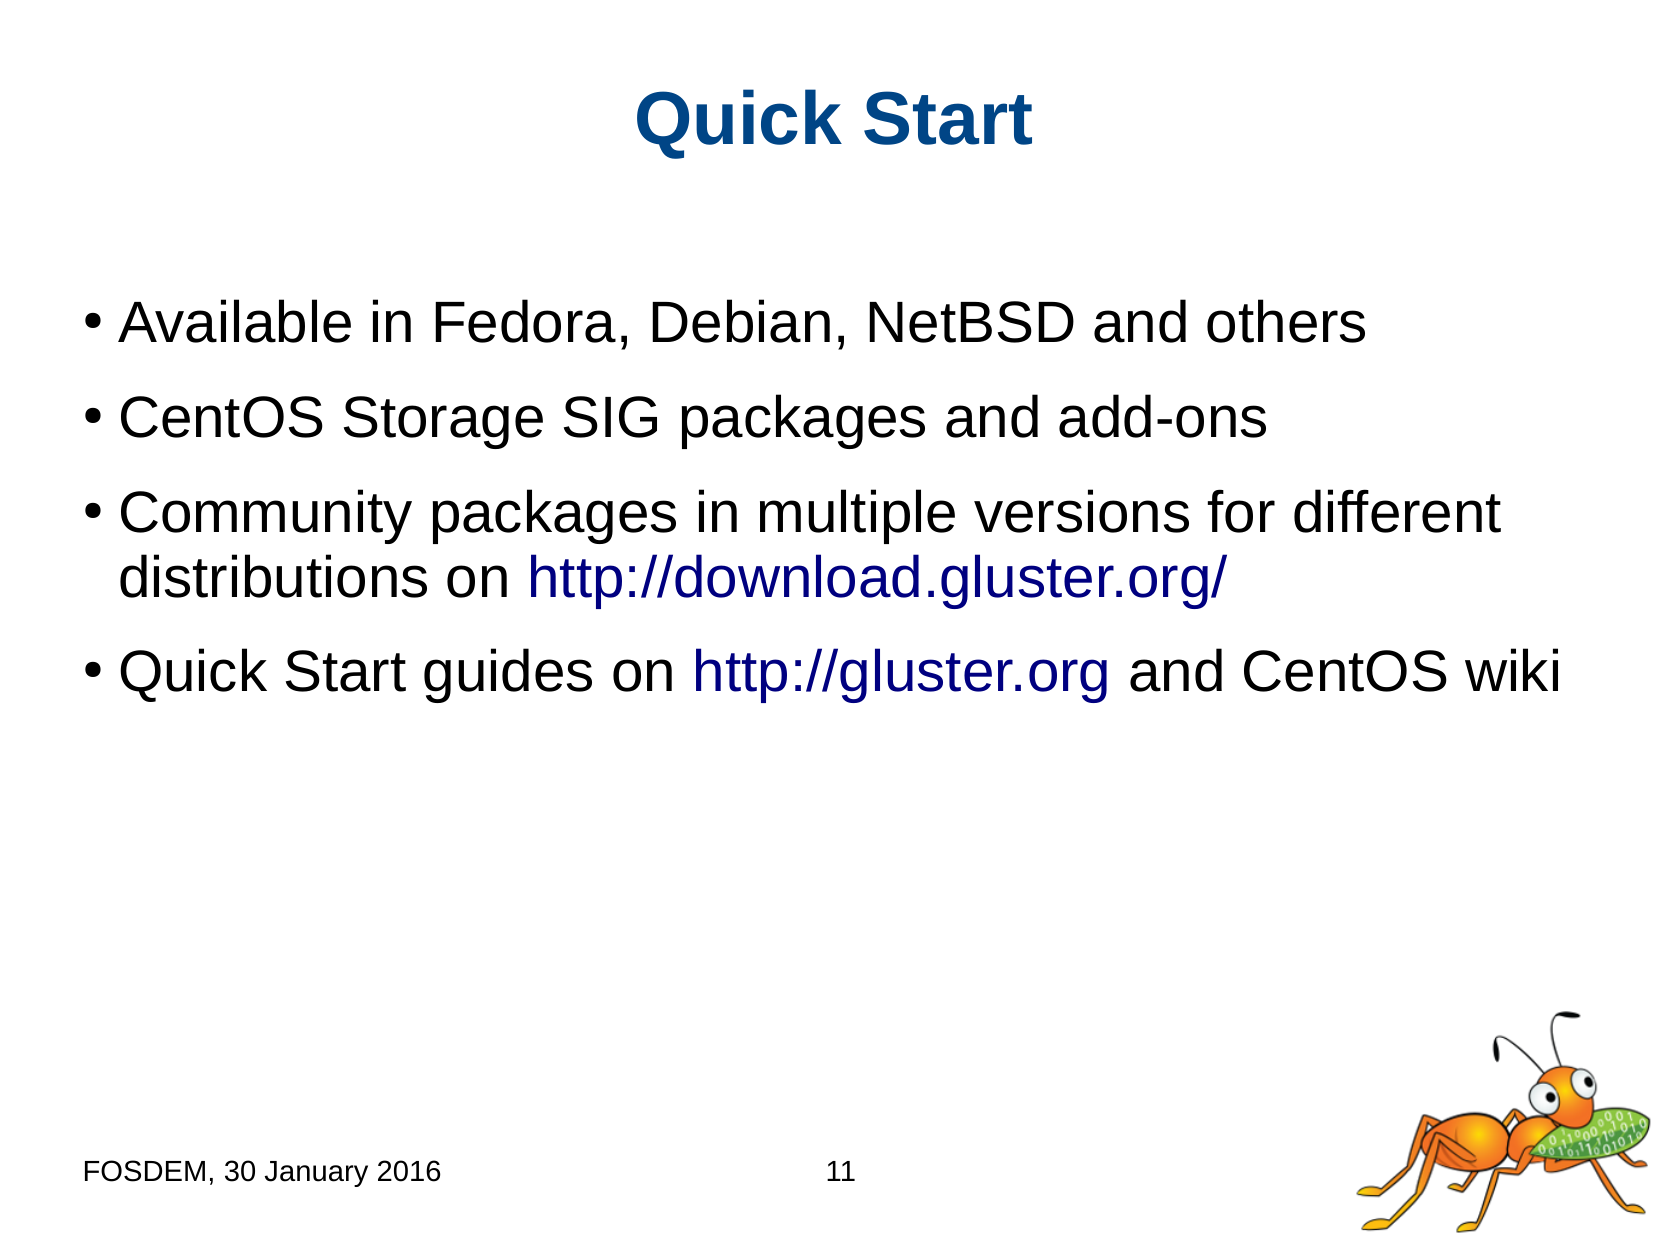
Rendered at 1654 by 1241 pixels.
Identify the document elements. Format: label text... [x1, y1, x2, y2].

title Quick Start [90, 15, 1579, 223]
list Available in Fedora, Debian, NetBSD and others CentOS Storage SIG packages and add-ons Community packages in multiple versions for different distributions on http://download.gluster.org/ Quick Start guides on http://gluster.org and CentOS wiki [82, 290, 1571, 1010]
picture [1353, 1009, 1654, 1235]
